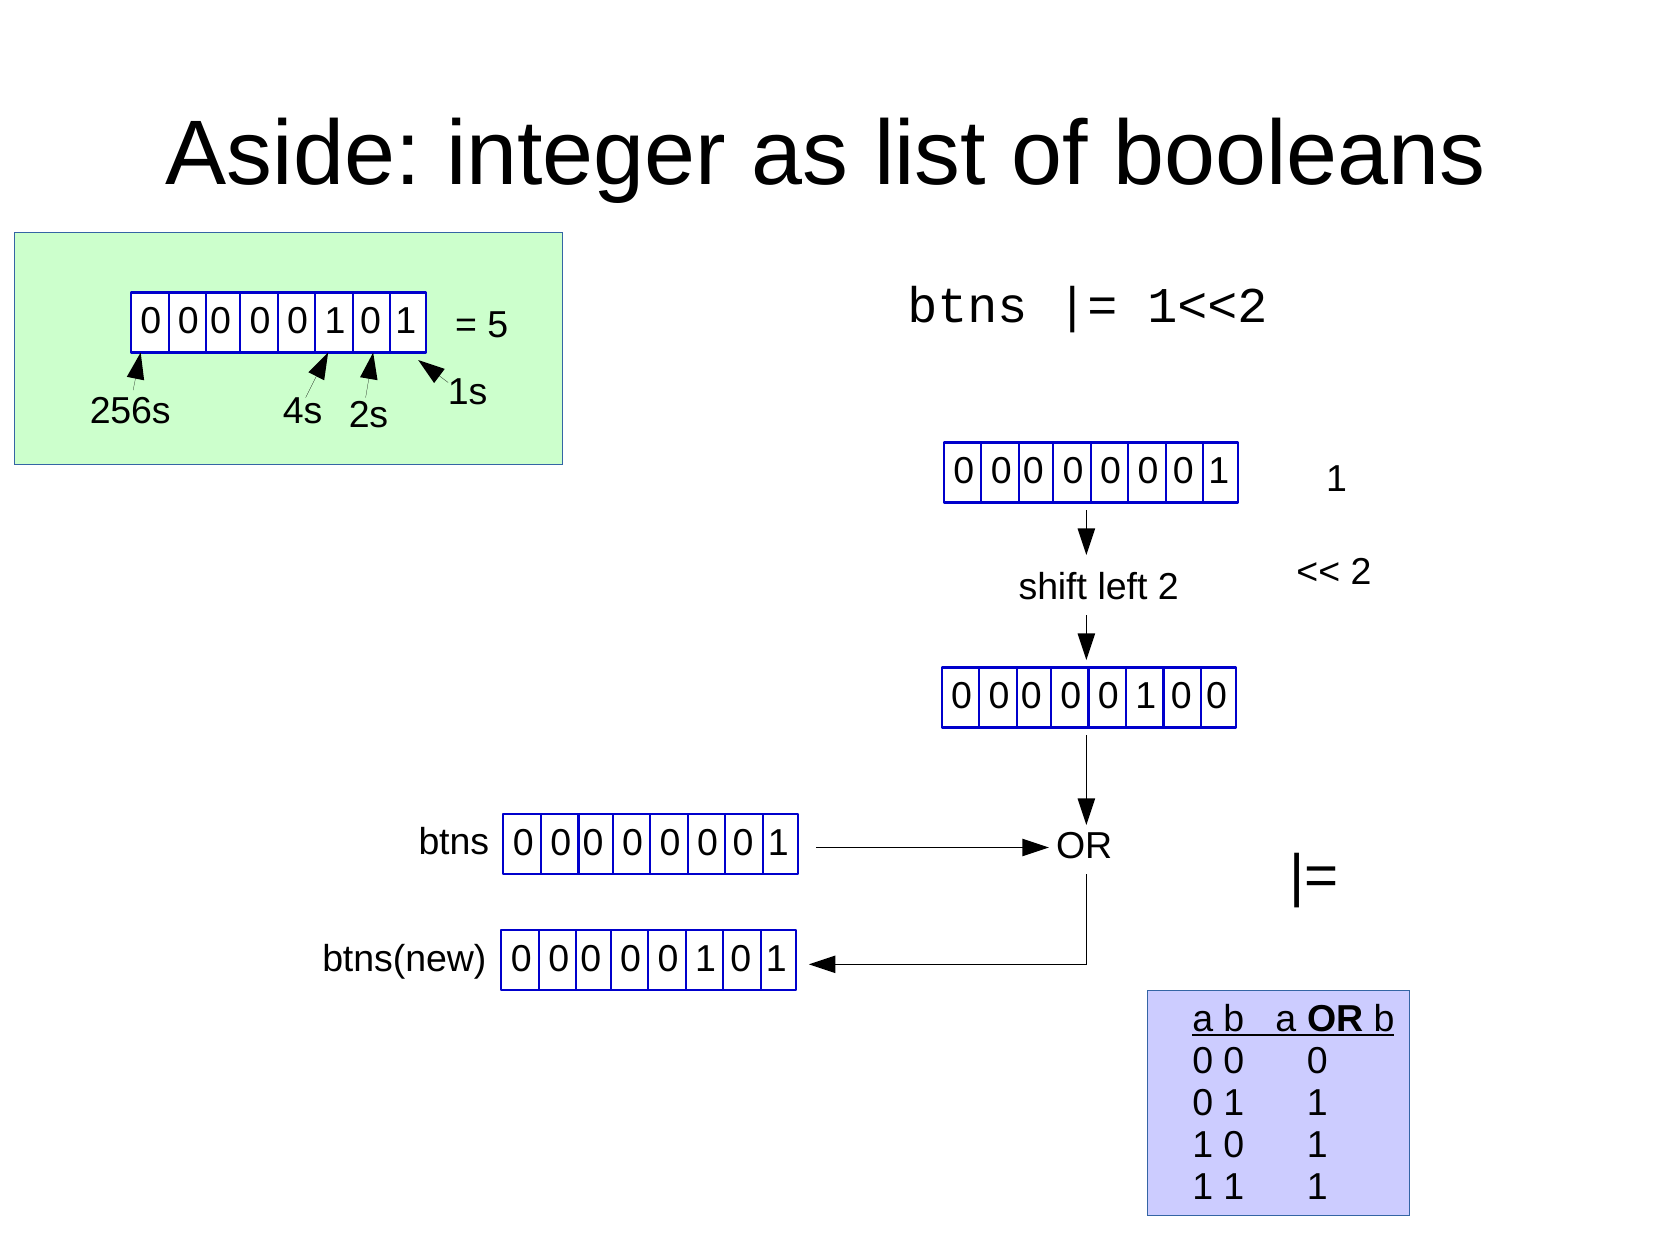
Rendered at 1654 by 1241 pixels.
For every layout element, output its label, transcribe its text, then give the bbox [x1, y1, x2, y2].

text_box 0 [1083, 667, 1120, 725]
text_box 0 [619, 814, 644, 872]
text_box 0 [587, 814, 619, 872]
text_box 0 [214, 292, 246, 350]
text_box 2s [334, 385, 404, 443]
text_box 0 [246, 292, 272, 350]
text_box 1s [433, 363, 503, 421]
text_box << 2 [1281, 543, 1387, 601]
text_box btns(new) [307, 930, 502, 987]
text_box 0 [1207, 667, 1242, 725]
text_box 0 [1025, 667, 1057, 725]
text_box 0 [535, 814, 587, 872]
title Aside: integer as list of booleans [82, 49, 1571, 257]
text_box 0 [938, 442, 976, 500]
text_box 1 [769, 814, 804, 872]
text_box 1 [1311, 450, 1362, 507]
text_box 1 [1209, 442, 1244, 500]
text_box btns |= 1<<2 [892, 273, 1306, 346]
text_box 0 [125, 292, 163, 350]
text_box [14, 232, 563, 465]
text_box 0 [1027, 442, 1059, 500]
text_box 1 [309, 292, 345, 350]
text_box 0 [502, 930, 533, 987]
text_box 1 [396, 292, 432, 350]
text_box 0 [1158, 442, 1209, 500]
text_box 0 [717, 814, 769, 872]
text_box 1 [767, 930, 802, 987]
text_box = 5 [440, 295, 524, 353]
text_box 256s [75, 382, 186, 440]
text_box 0 [1122, 442, 1158, 500]
text_box 0 [498, 814, 535, 872]
text_box 0 [1085, 442, 1122, 500]
text_box btns [403, 813, 505, 871]
text_box 0 [715, 930, 767, 987]
text_box 0 [163, 292, 214, 350]
text_box 0 [272, 292, 309, 350]
text_box 0 [533, 930, 584, 987]
text_box a b a OR b 0 0 0 0 1 1 1 0 1 1 1 1 [1177, 990, 1410, 1215]
text_box 1 [680, 930, 715, 987]
text_box 0 [1156, 667, 1207, 725]
text_box 1 [1120, 667, 1156, 725]
text_box 0 [617, 930, 642, 987]
text_box 0 [973, 667, 1025, 725]
text_box 0 [644, 814, 682, 872]
text_box [1147, 990, 1410, 1216]
text_box 0 [345, 292, 396, 350]
text_box 0 [1059, 442, 1085, 500]
text_box 0 [682, 814, 717, 872]
text_box 0 [1057, 667, 1083, 725]
text_box 4s [268, 382, 338, 440]
text_box 0 [642, 930, 680, 987]
text_box 0 [936, 667, 973, 725]
text_box 0 [584, 930, 617, 987]
text_box OR [1041, 817, 1128, 875]
text_box |= [1275, 835, 1354, 916]
text_box 0 [976, 442, 1027, 500]
text_box shift left 2 [1003, 558, 1195, 616]
